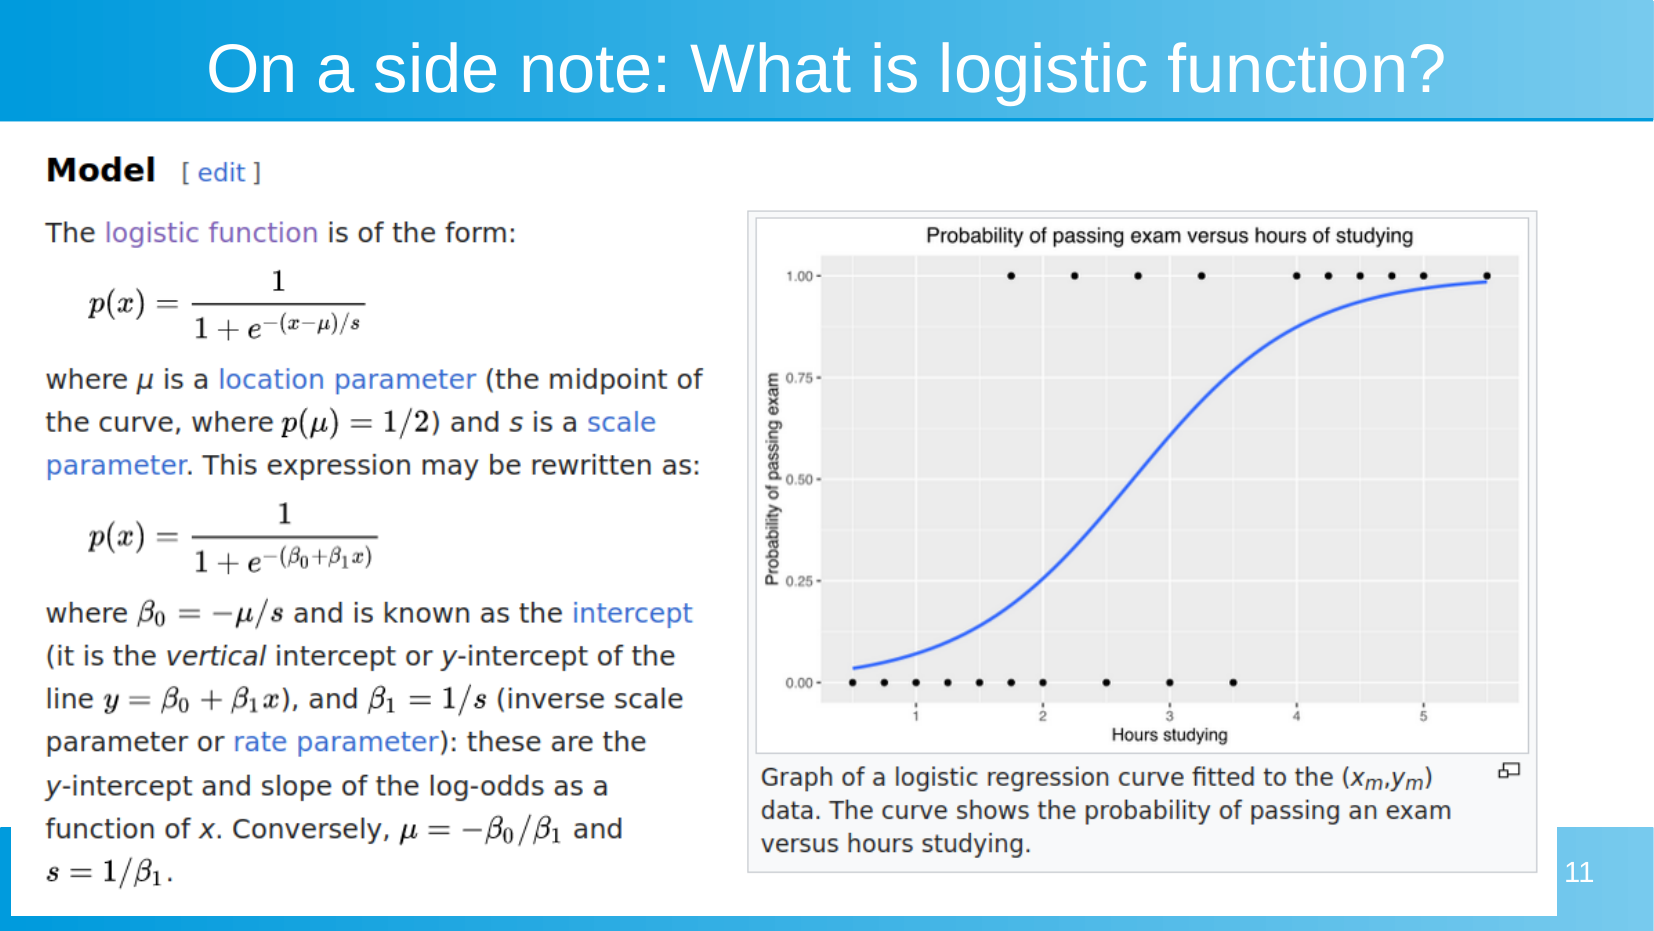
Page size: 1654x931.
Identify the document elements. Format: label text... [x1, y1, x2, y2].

picture [11, 129, 1557, 916]
title On a side note: What is logistic function? [59, 29, 1595, 108]
